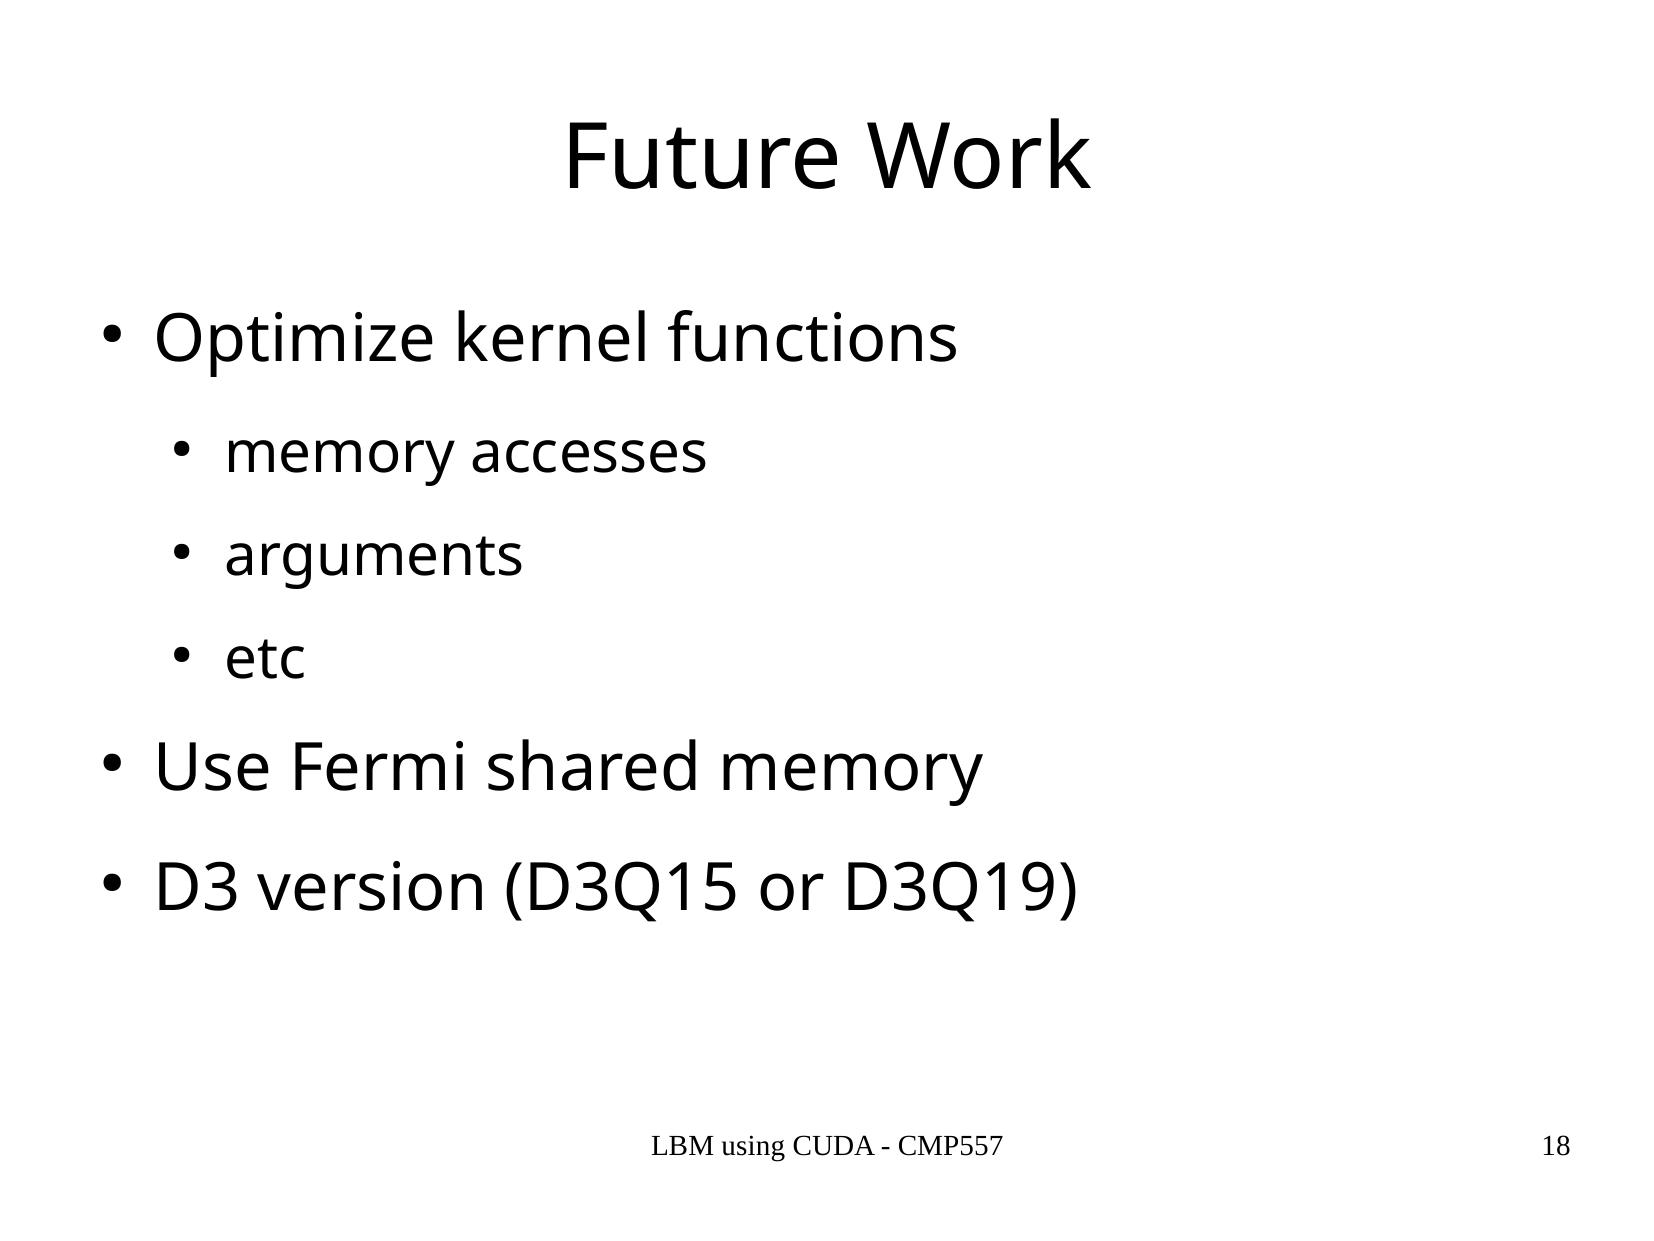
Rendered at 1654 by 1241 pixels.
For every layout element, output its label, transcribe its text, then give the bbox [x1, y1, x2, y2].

title Future Work [82, 56, 1571, 250]
list Optimize kernel functions memory accesses arguments etc Use Fermi shared memory D3 version (D3Q15 or D3Q19) [82, 290, 1571, 1109]
